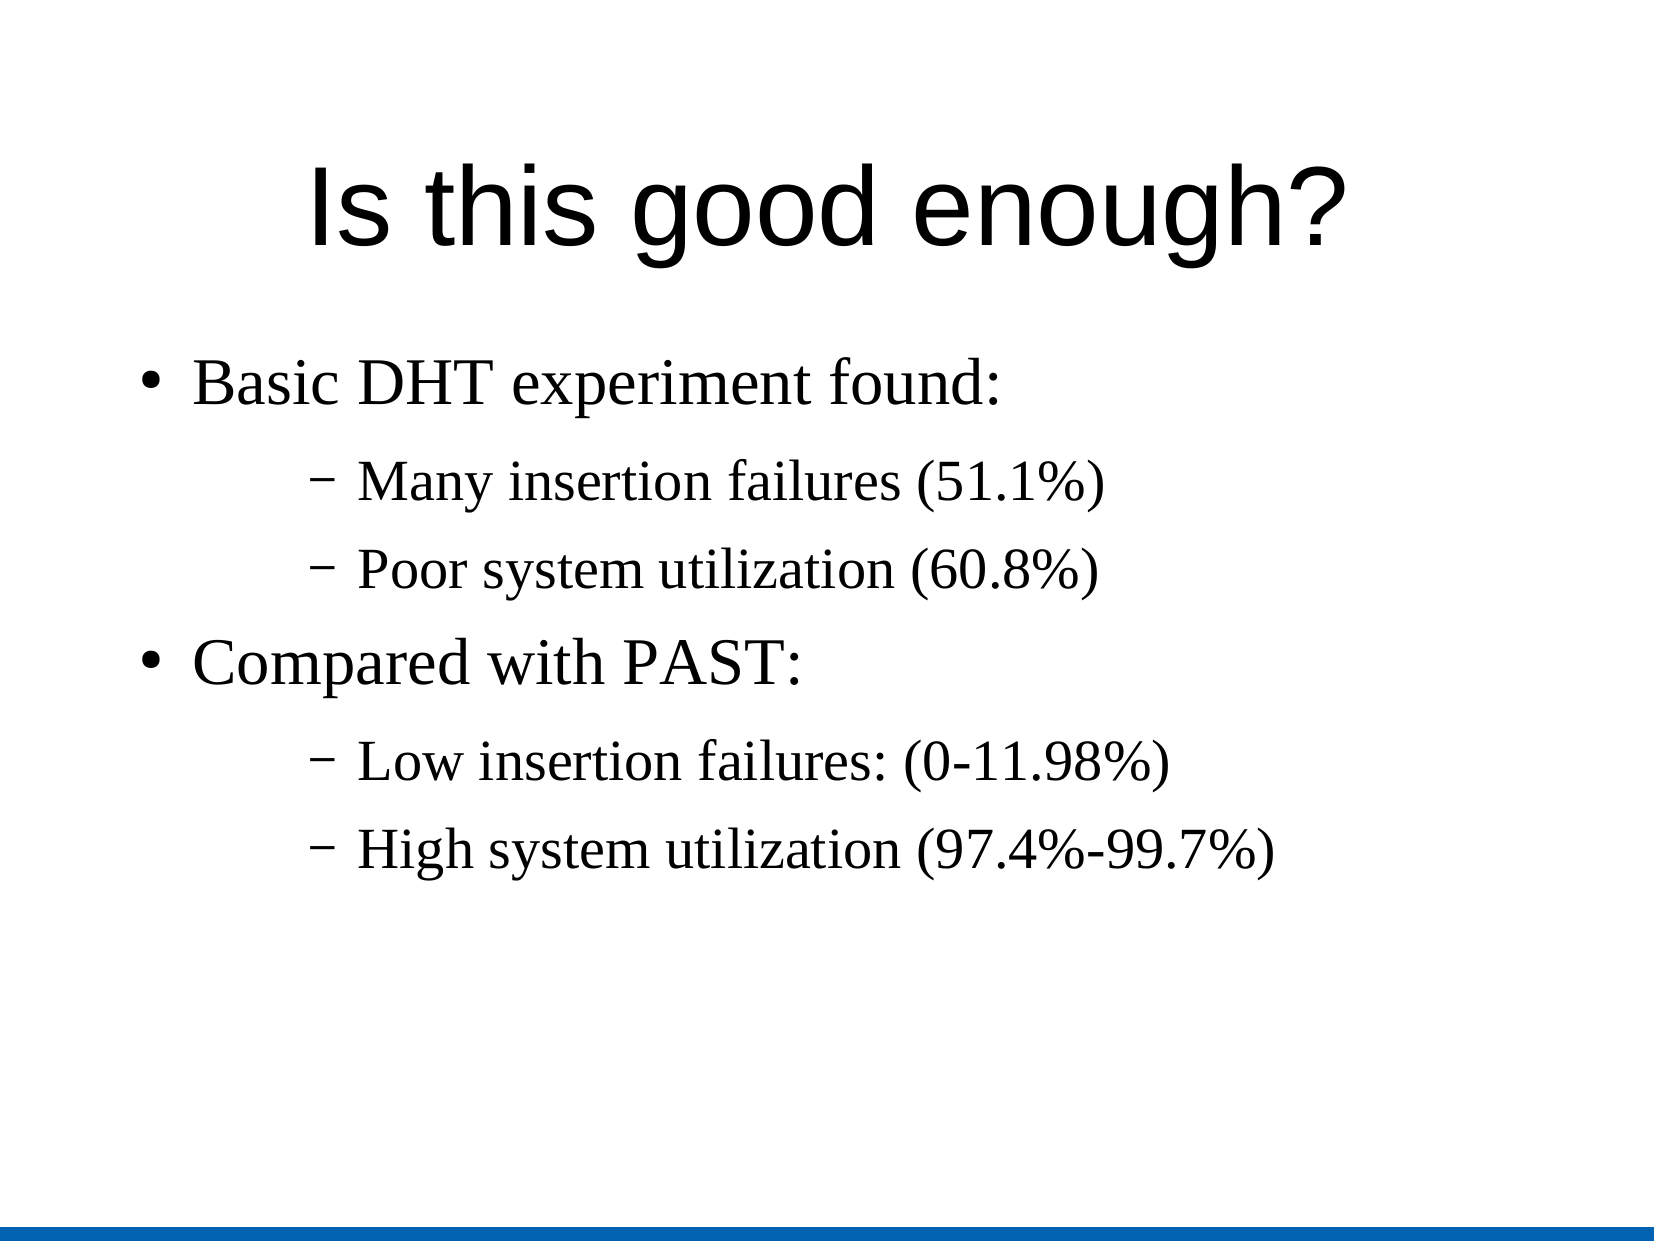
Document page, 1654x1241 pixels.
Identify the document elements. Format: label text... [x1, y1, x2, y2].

title Is this good enough? [121, 102, 1533, 311]
list Basic DHT experiment found: Many insertion failures (51.1%) Poor system utilization (60.8%) Compared with PAST: Low insertion failures: (0-11.98%) High system utilization (97.4%-99.7%) [121, 344, 1533, 1127]
